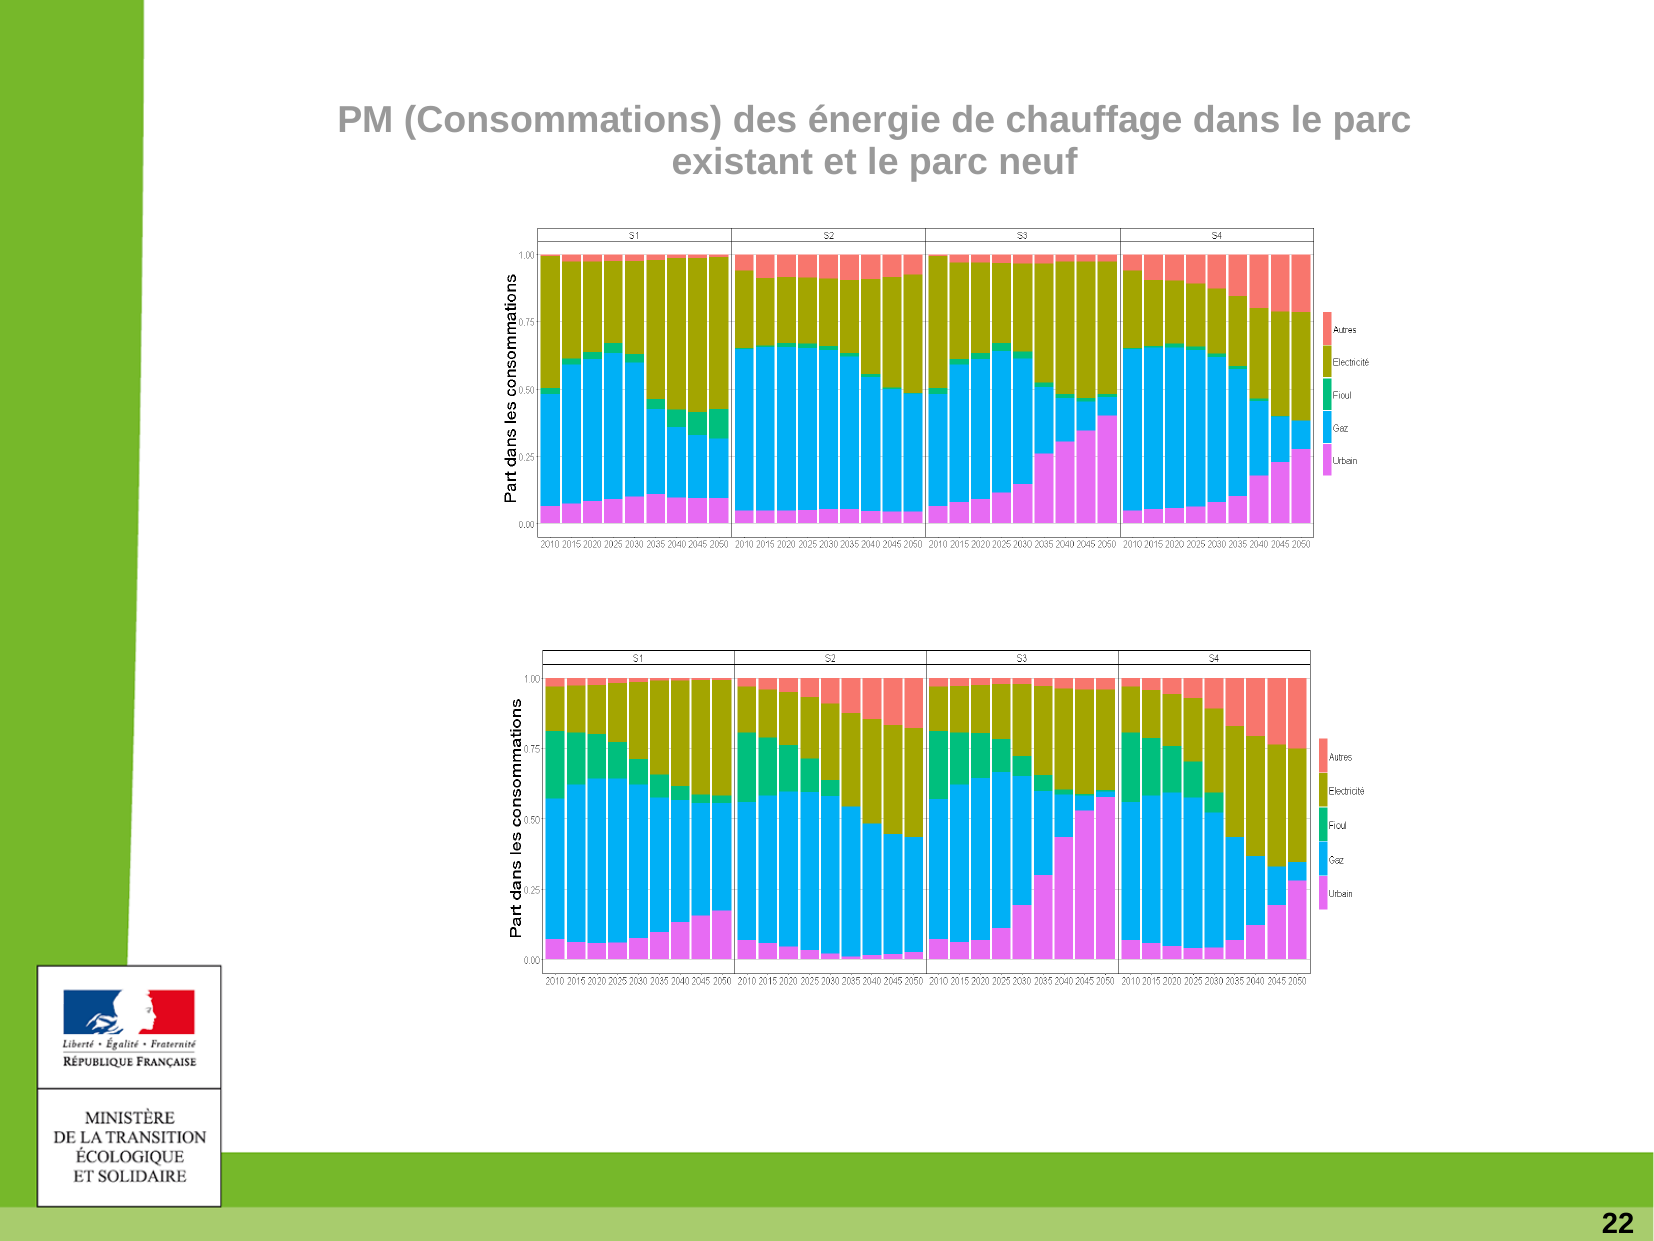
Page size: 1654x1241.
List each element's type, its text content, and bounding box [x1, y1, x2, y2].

picture [0, 0, 1654, 1241]
text_box PM (Consommations) des énergie de chauffage dans le parc existant et le parc neuf [303, 91, 1447, 223]
